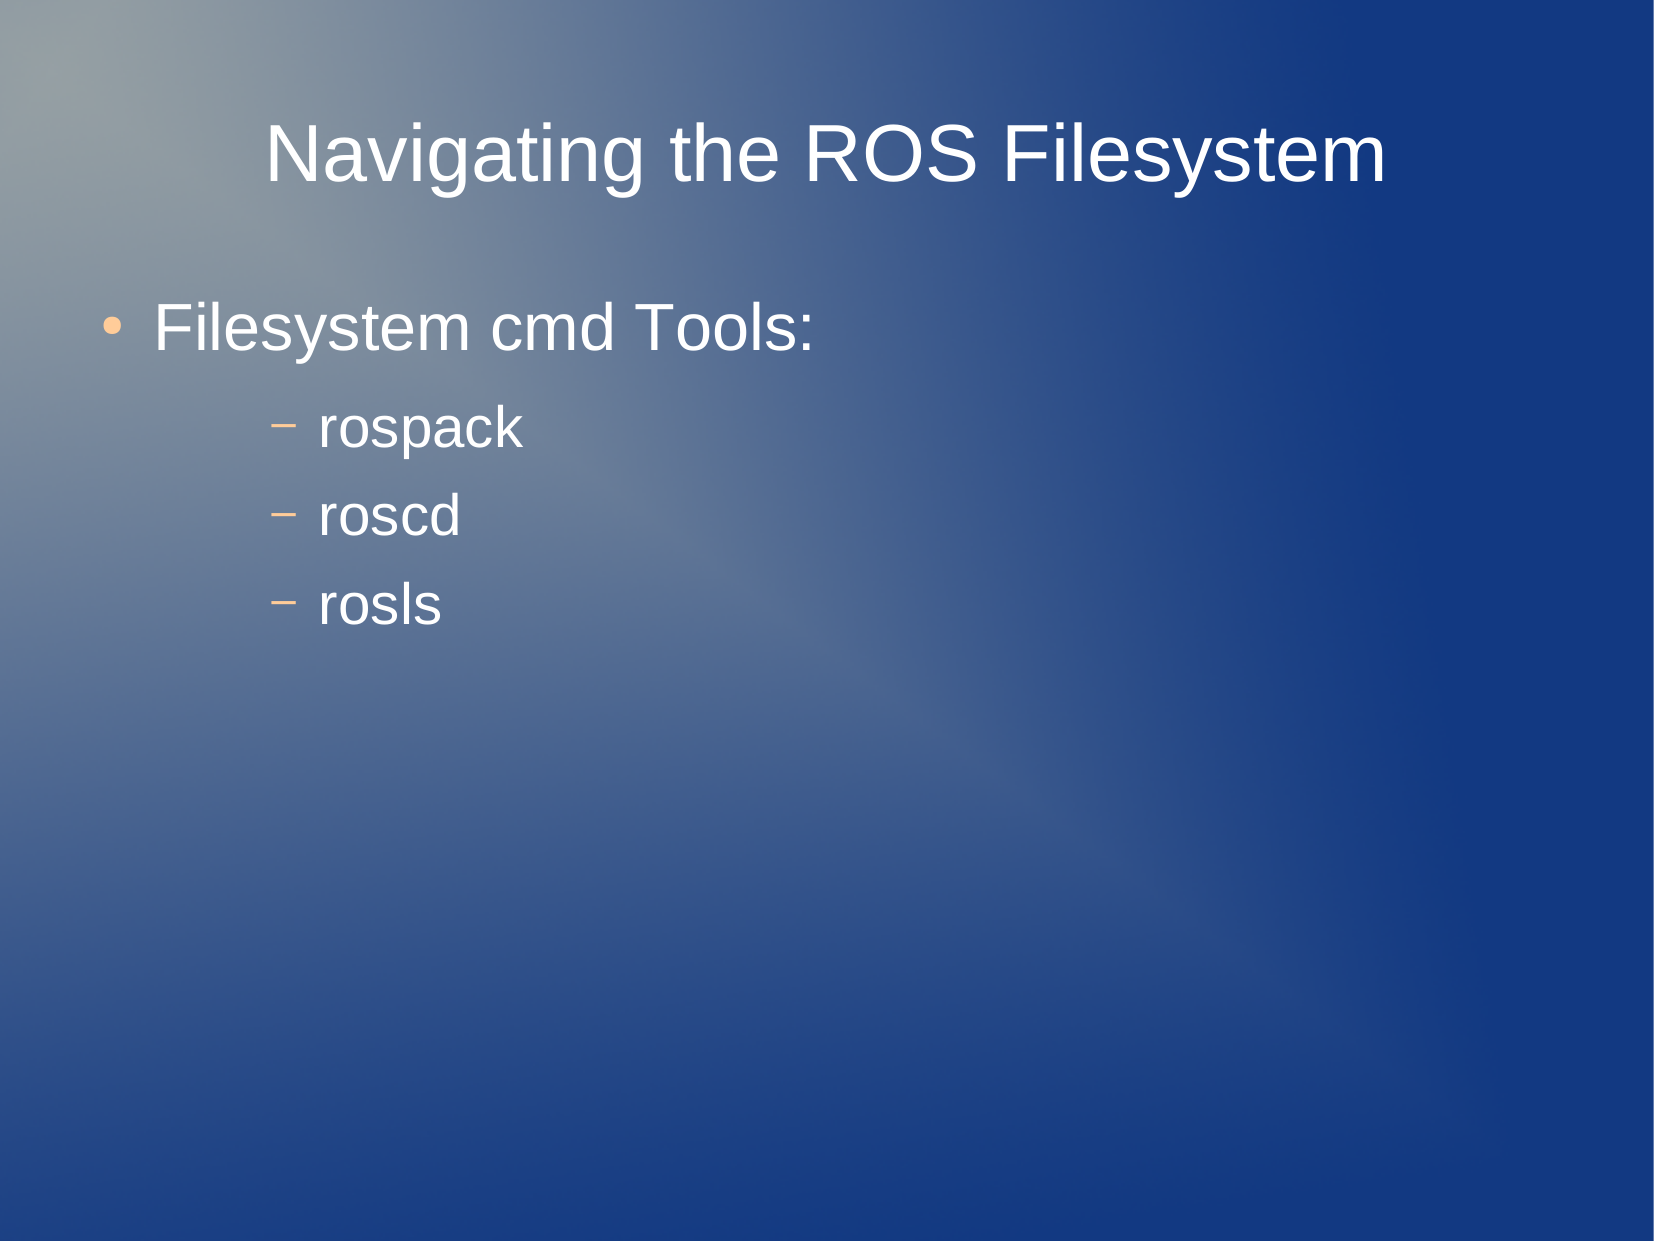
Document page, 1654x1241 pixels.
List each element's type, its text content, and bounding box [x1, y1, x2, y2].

title Navigating the ROS Filesystem [82, 49, 1571, 257]
picture [0, 0, 1654, 1241]
list Filesystem cmd Tools: rospack roscd rosls [82, 290, 1571, 1010]
